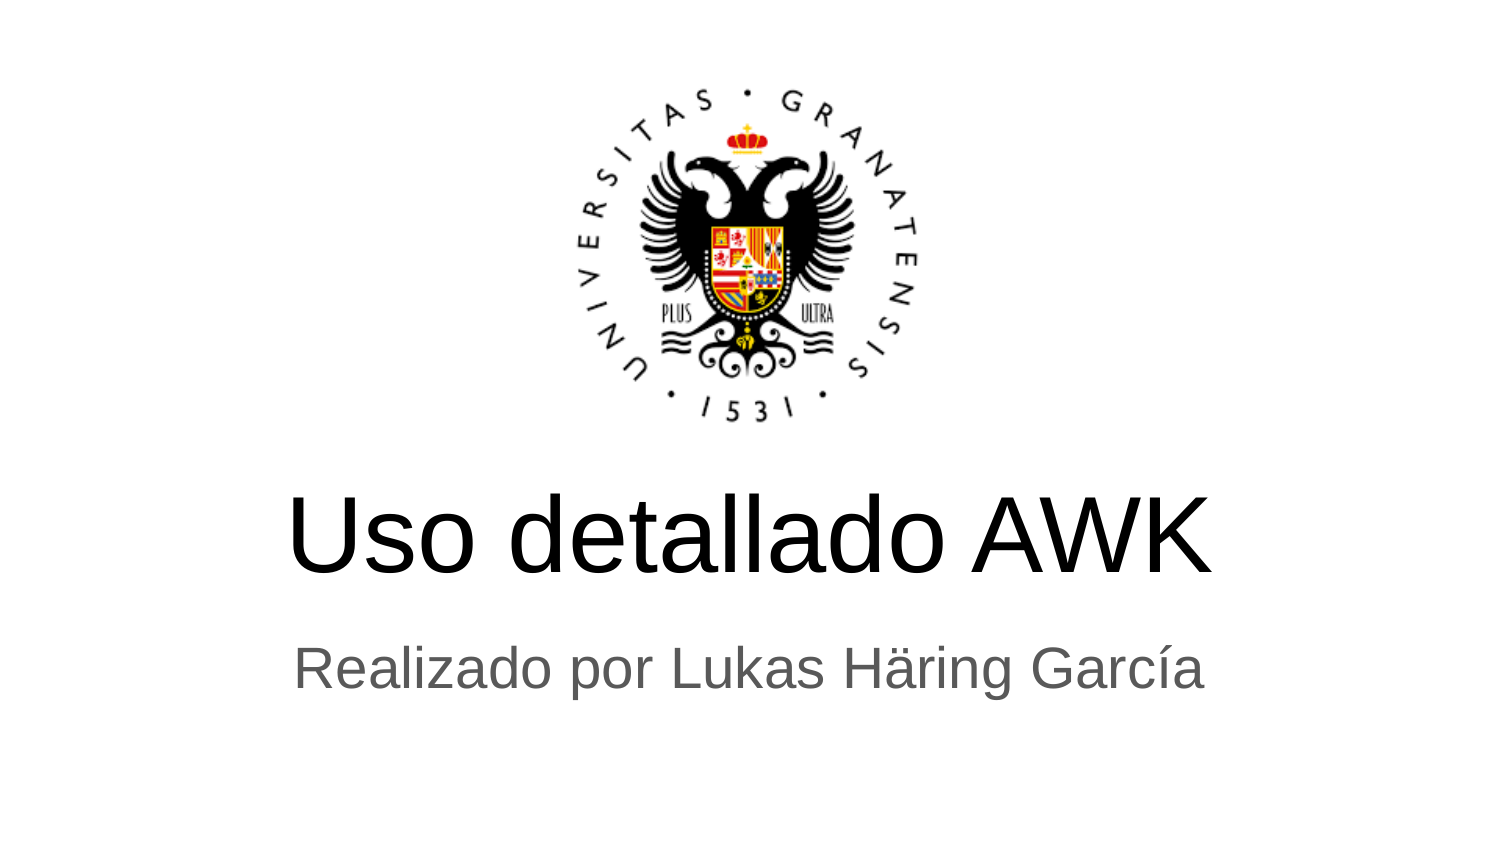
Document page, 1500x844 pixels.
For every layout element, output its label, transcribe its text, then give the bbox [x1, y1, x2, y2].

subtitle Realizado por Lukas Häring García [51, 614, 1449, 745]
title Uso detallado AWK [51, 272, 1449, 609]
picture [574, 72, 926, 424]
